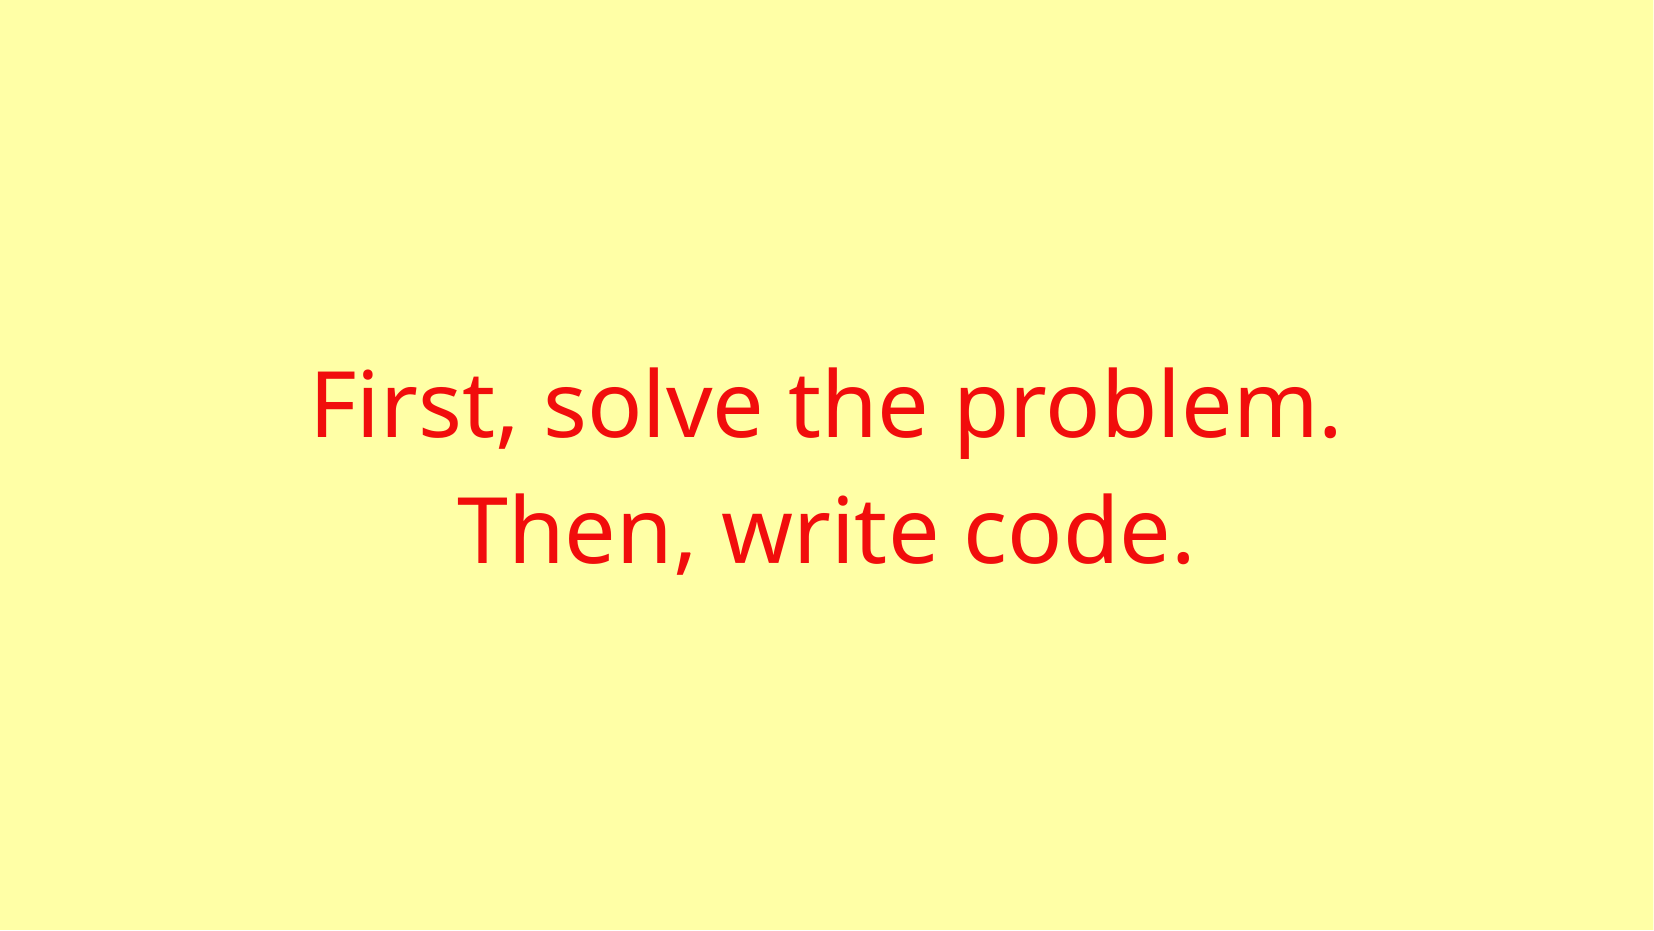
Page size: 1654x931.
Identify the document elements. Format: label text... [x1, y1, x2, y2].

text_box First, solve the problem. Then, write code. [236, 0, 1418, 931]
